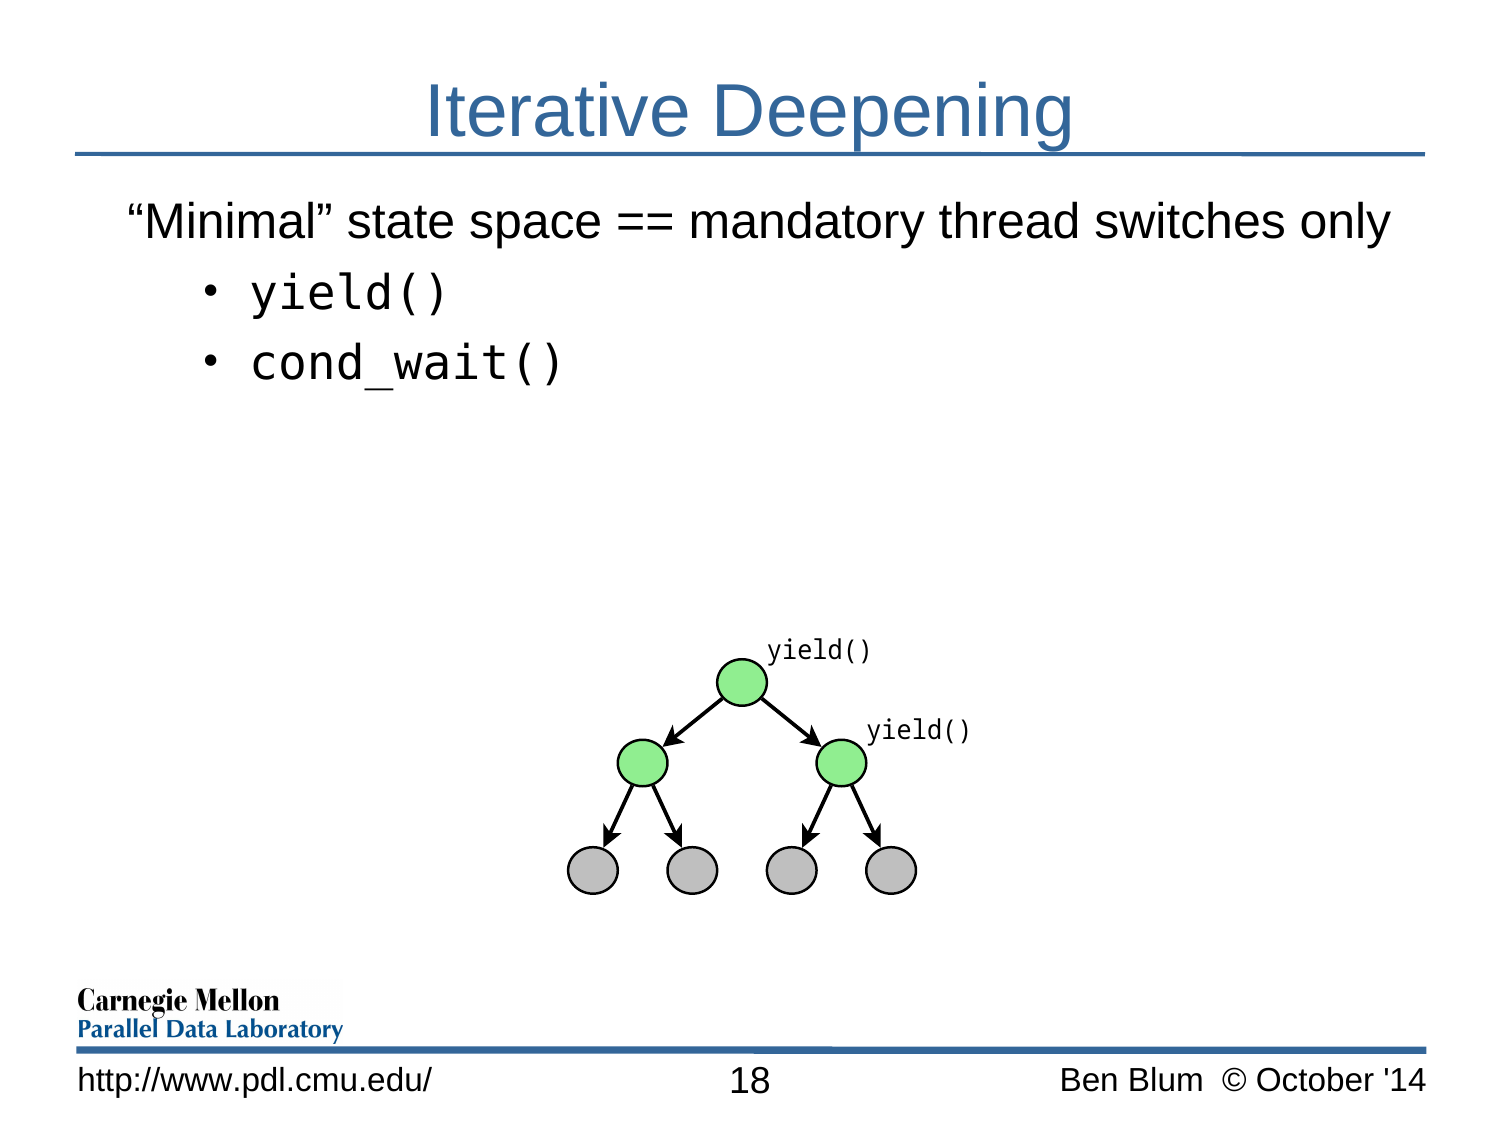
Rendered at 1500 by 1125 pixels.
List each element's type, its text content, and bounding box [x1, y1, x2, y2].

picture [77, 979, 343, 1044]
picture [562, 633, 976, 896]
title Iterative Deepening [112, 49, 1388, 163]
list “Minimal” state space == mandatory thread switches only yield() cond_wait() [112, 181, 1426, 938]
